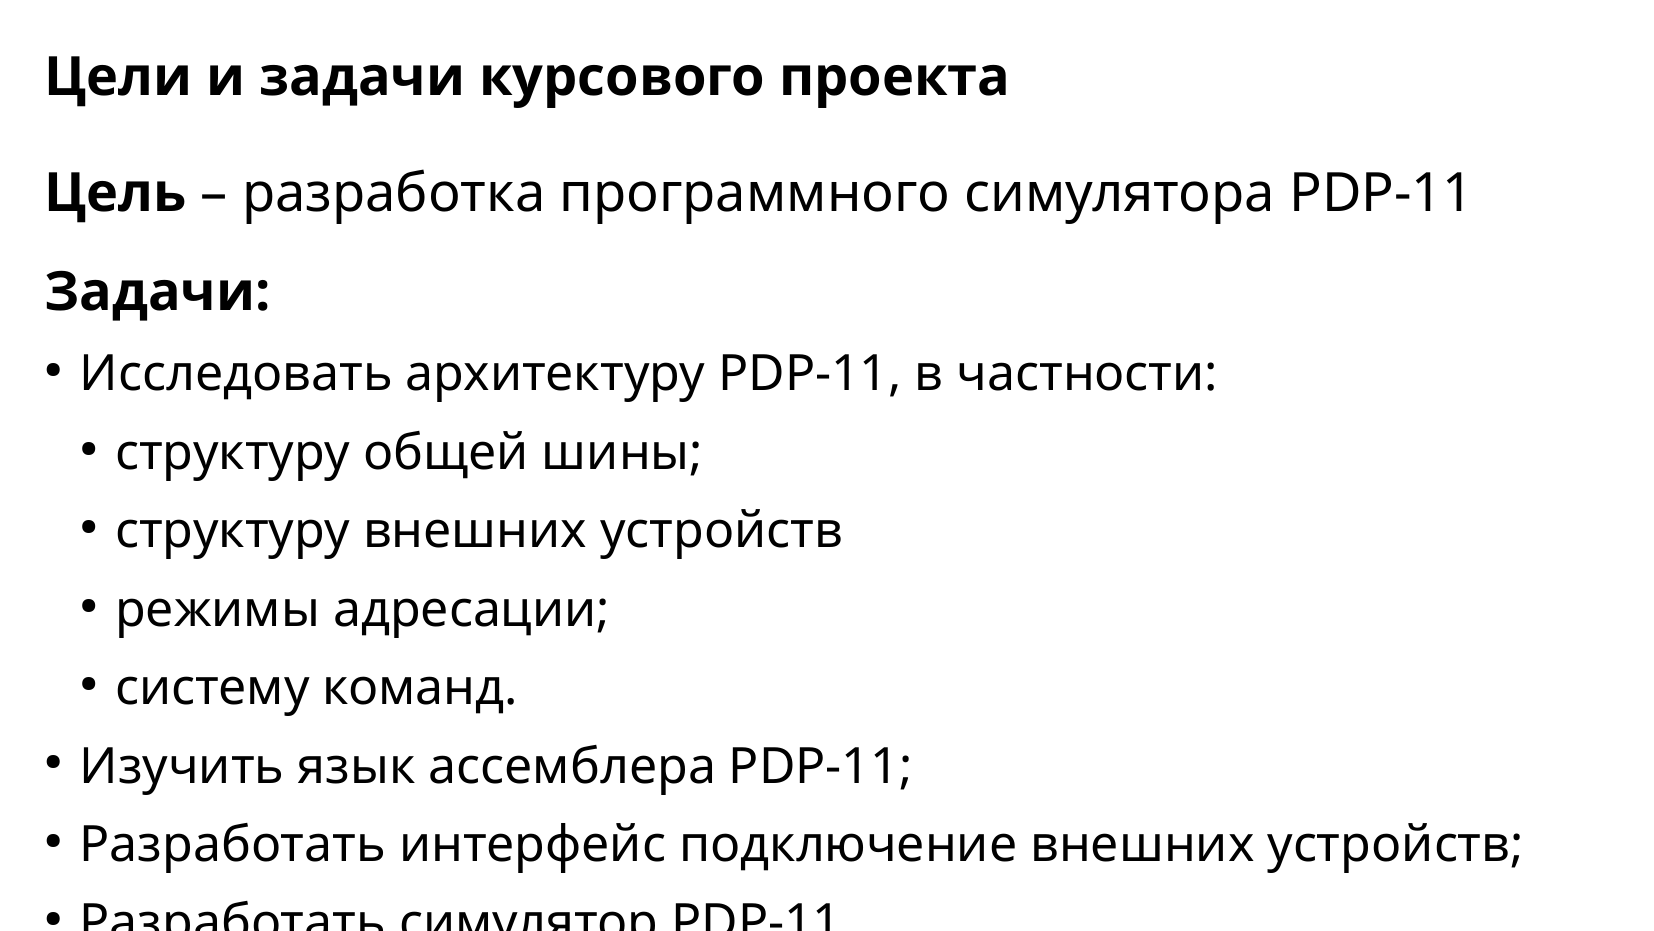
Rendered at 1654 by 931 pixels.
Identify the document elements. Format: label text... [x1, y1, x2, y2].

text_box Задачи: Исследовать архитектуру PDP-11, в частности: структуру общей шины; структуру внешних устройств режимы адресации; систему команд. Изучить язык ассемблера PDP-11; Разработать интерфейс подключение внешних устройств; Разработать симулятор PDP-11 [0, 234, 1654, 931]
text_box Цели и задачи курсового проекта [0, 29, 1654, 111]
text_box Цель – разработка программного симулятора PDP-11 [0, 146, 1654, 228]
